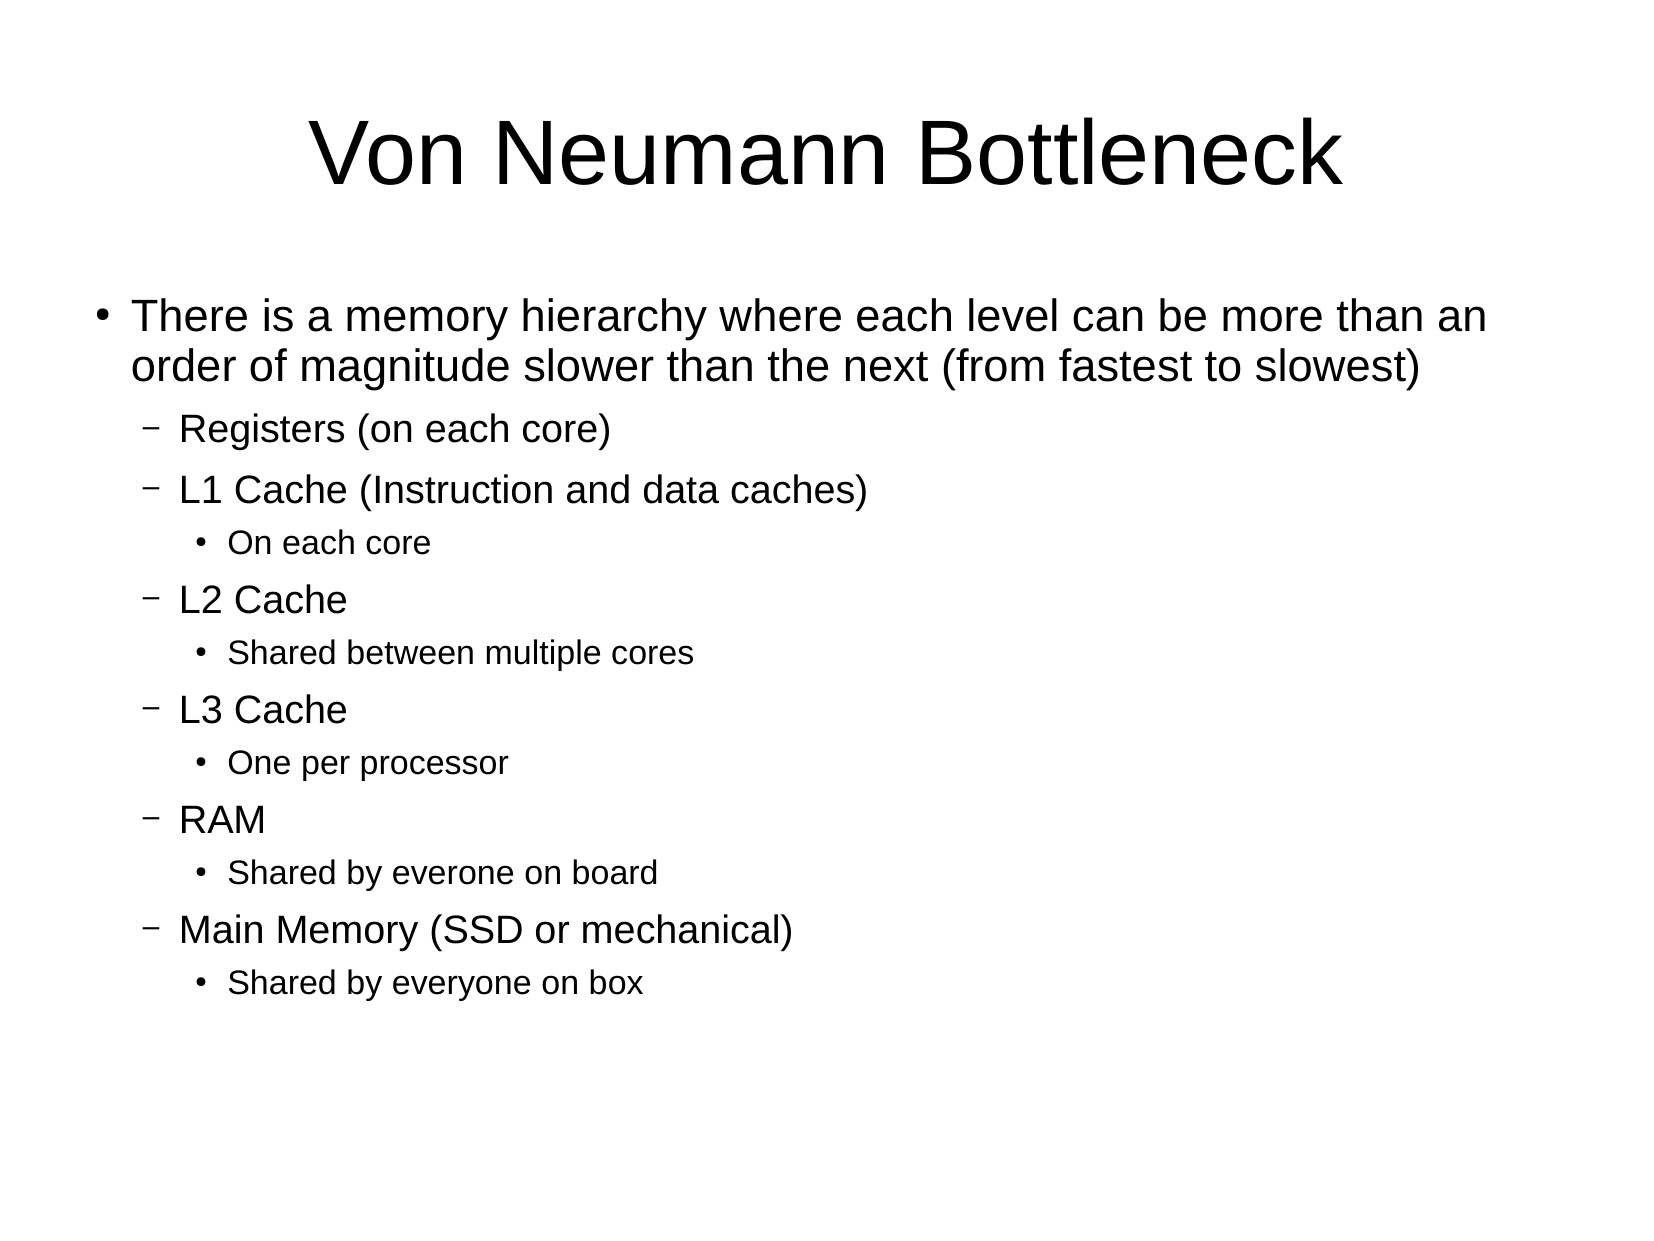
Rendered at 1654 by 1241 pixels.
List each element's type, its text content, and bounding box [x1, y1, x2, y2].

title Von Neumann Bottleneck [82, 49, 1571, 257]
list There is a memory hierarchy where each level can be more than an order of magnitude slower than the next (from fastest to slowest) Registers (on each core) L1 Cache (Instruction and data caches) On each core L2 Cache Shared between multiple cores L3 Cache One per processor RAM Shared by everone on board Main Memory (SSD or mechanical) Shared by everyone on box [82, 290, 1571, 1010]
